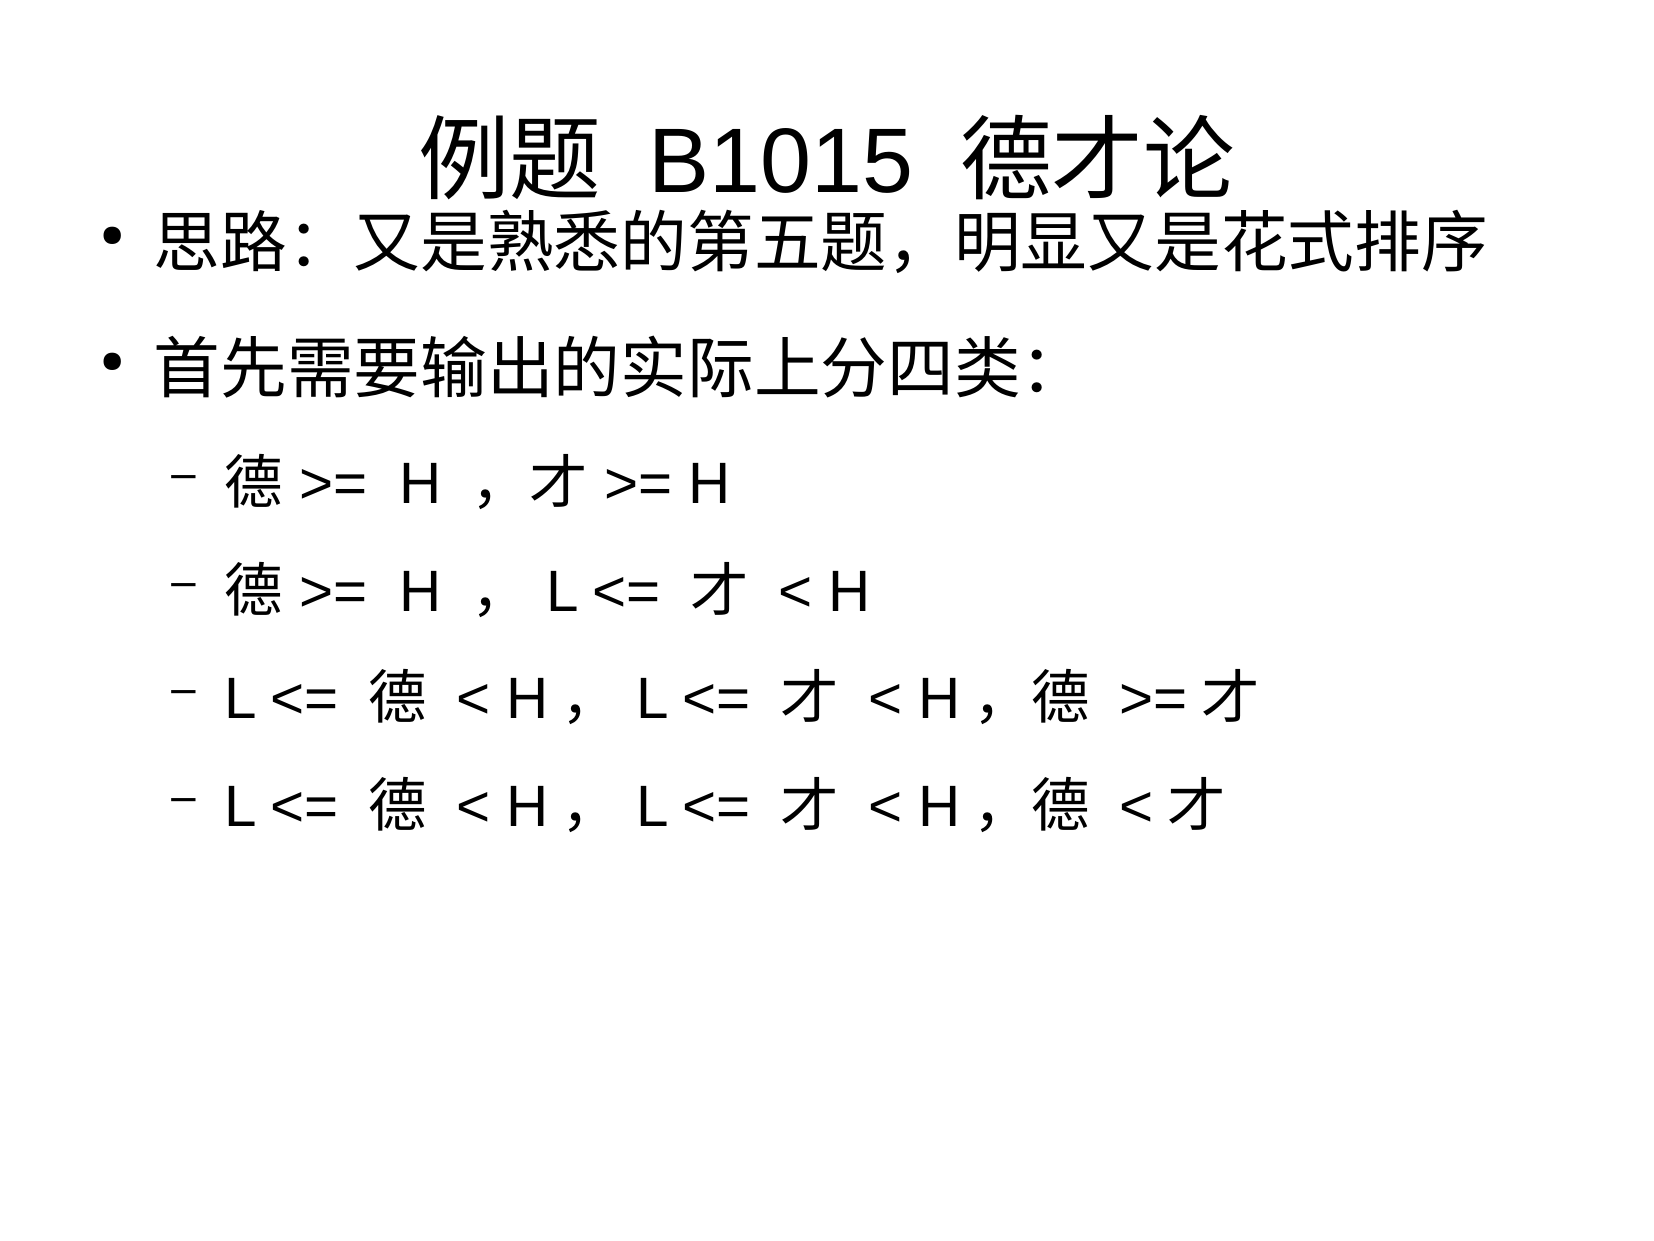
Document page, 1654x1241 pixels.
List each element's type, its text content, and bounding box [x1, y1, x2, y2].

list 思路：又是熟悉的第五题，明显又是花式排序 首先需要输出的实际上分四类： 德>= H ，才>= H 德>= H ，L <= 才 < H L <= 德 < H，L <= 才 < H，德 >=才 L <= 德 < H，L <= 才 < H，德 <才 [82, 188, 1571, 1241]
title 例题 B1015 德才论 [82, 49, 1571, 188]
